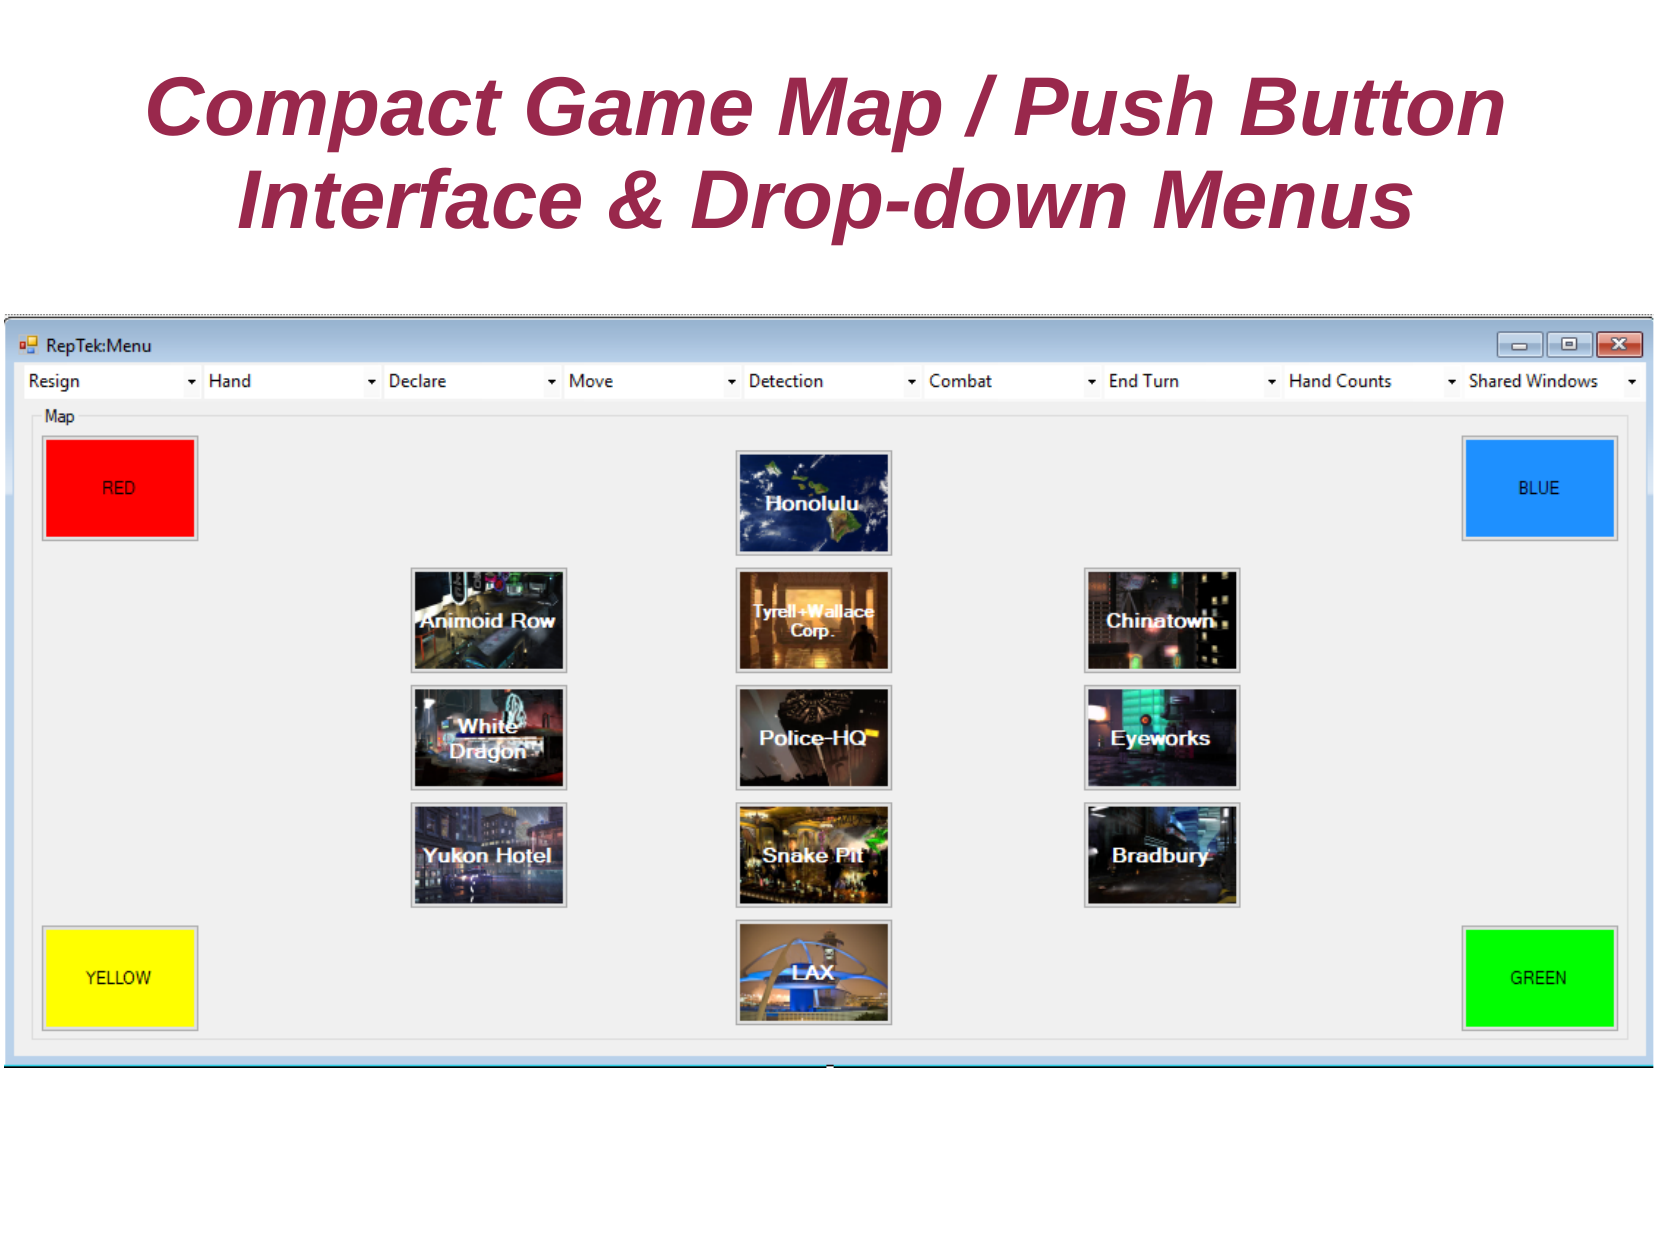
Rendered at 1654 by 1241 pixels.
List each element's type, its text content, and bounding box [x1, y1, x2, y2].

picture [4, 314, 1654, 1068]
title Compact Game Map / Push Button Interface & Drop-down Menus [82, 49, 1571, 257]
